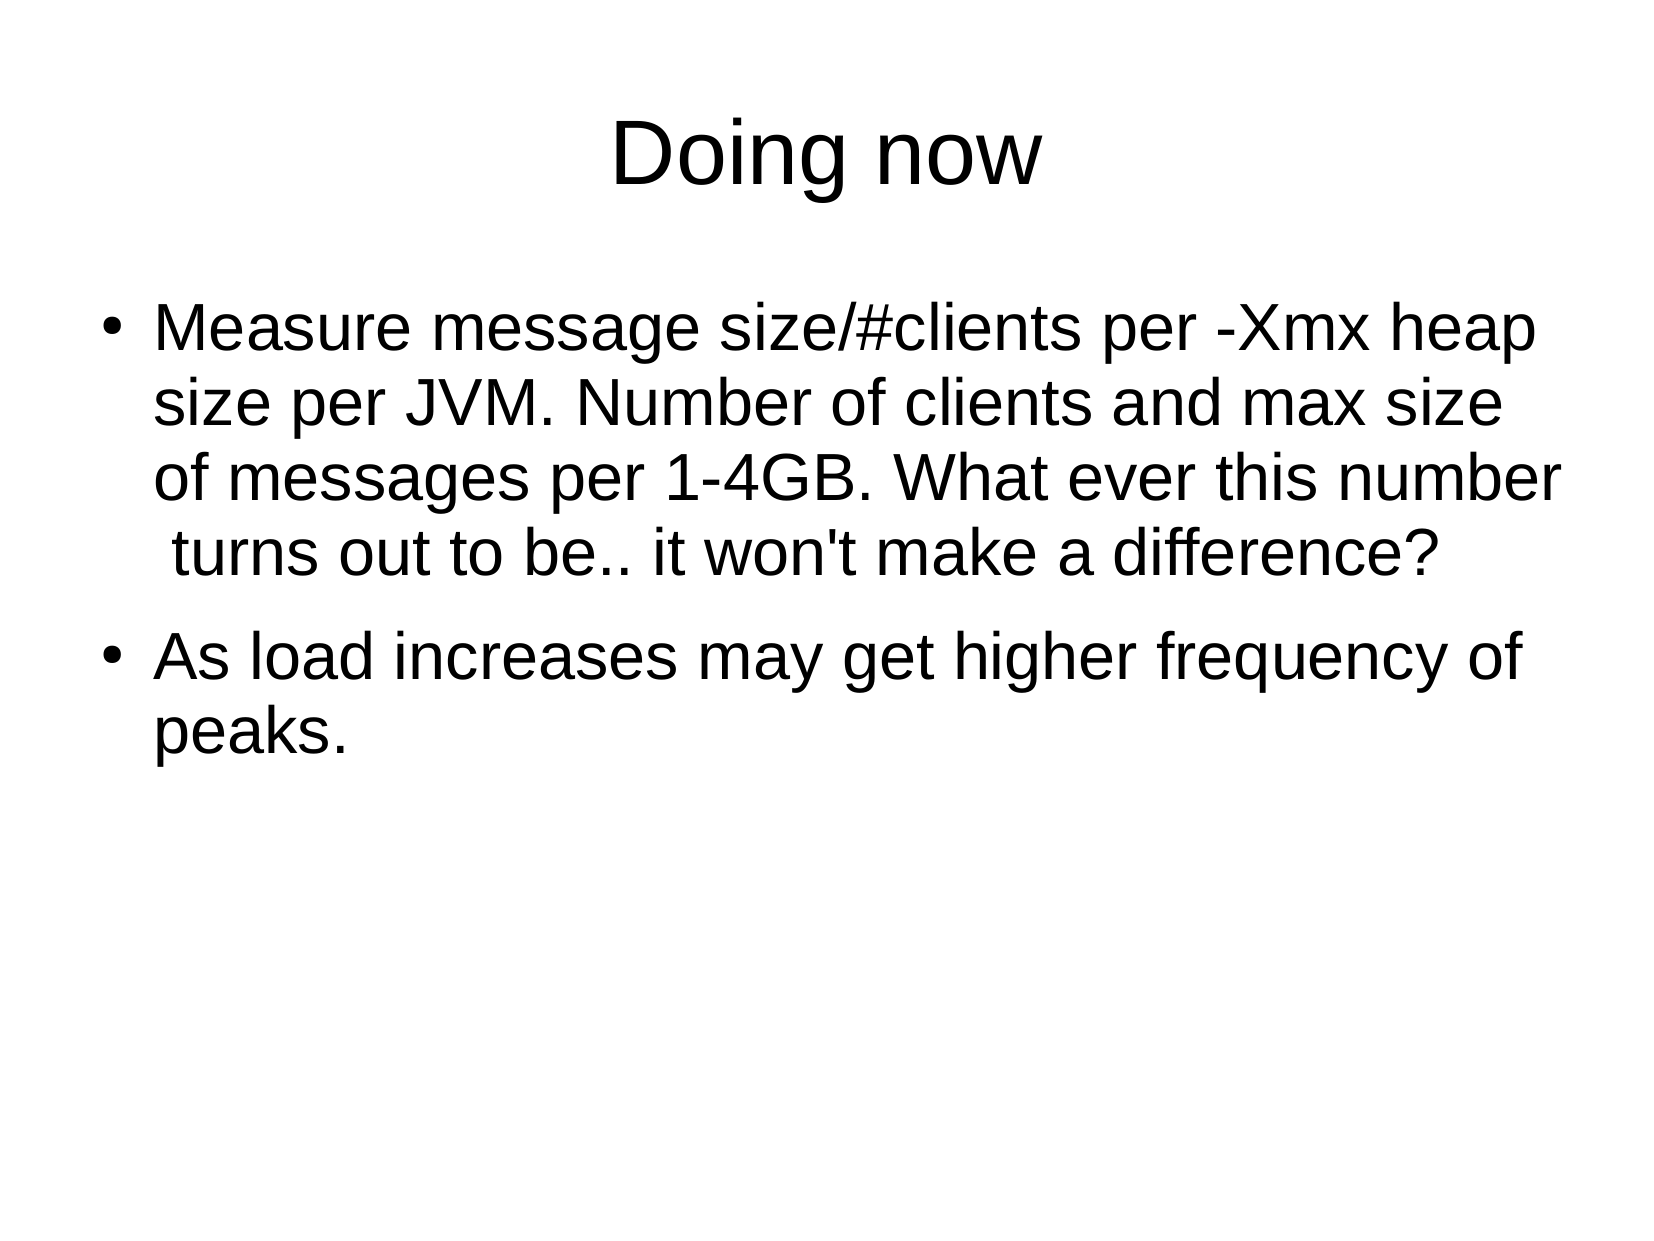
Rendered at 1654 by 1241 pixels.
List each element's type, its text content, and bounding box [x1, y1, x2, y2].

title Doing now [82, 49, 1571, 257]
list Measure message size/#clients per -Xmx heap size per JVM. Number of clients and max size of messages per 1-4GB. What ever this number turns out to be.. it won't make a difference? As load increases may get higher frequency of peaks. [82, 290, 1571, 1010]
